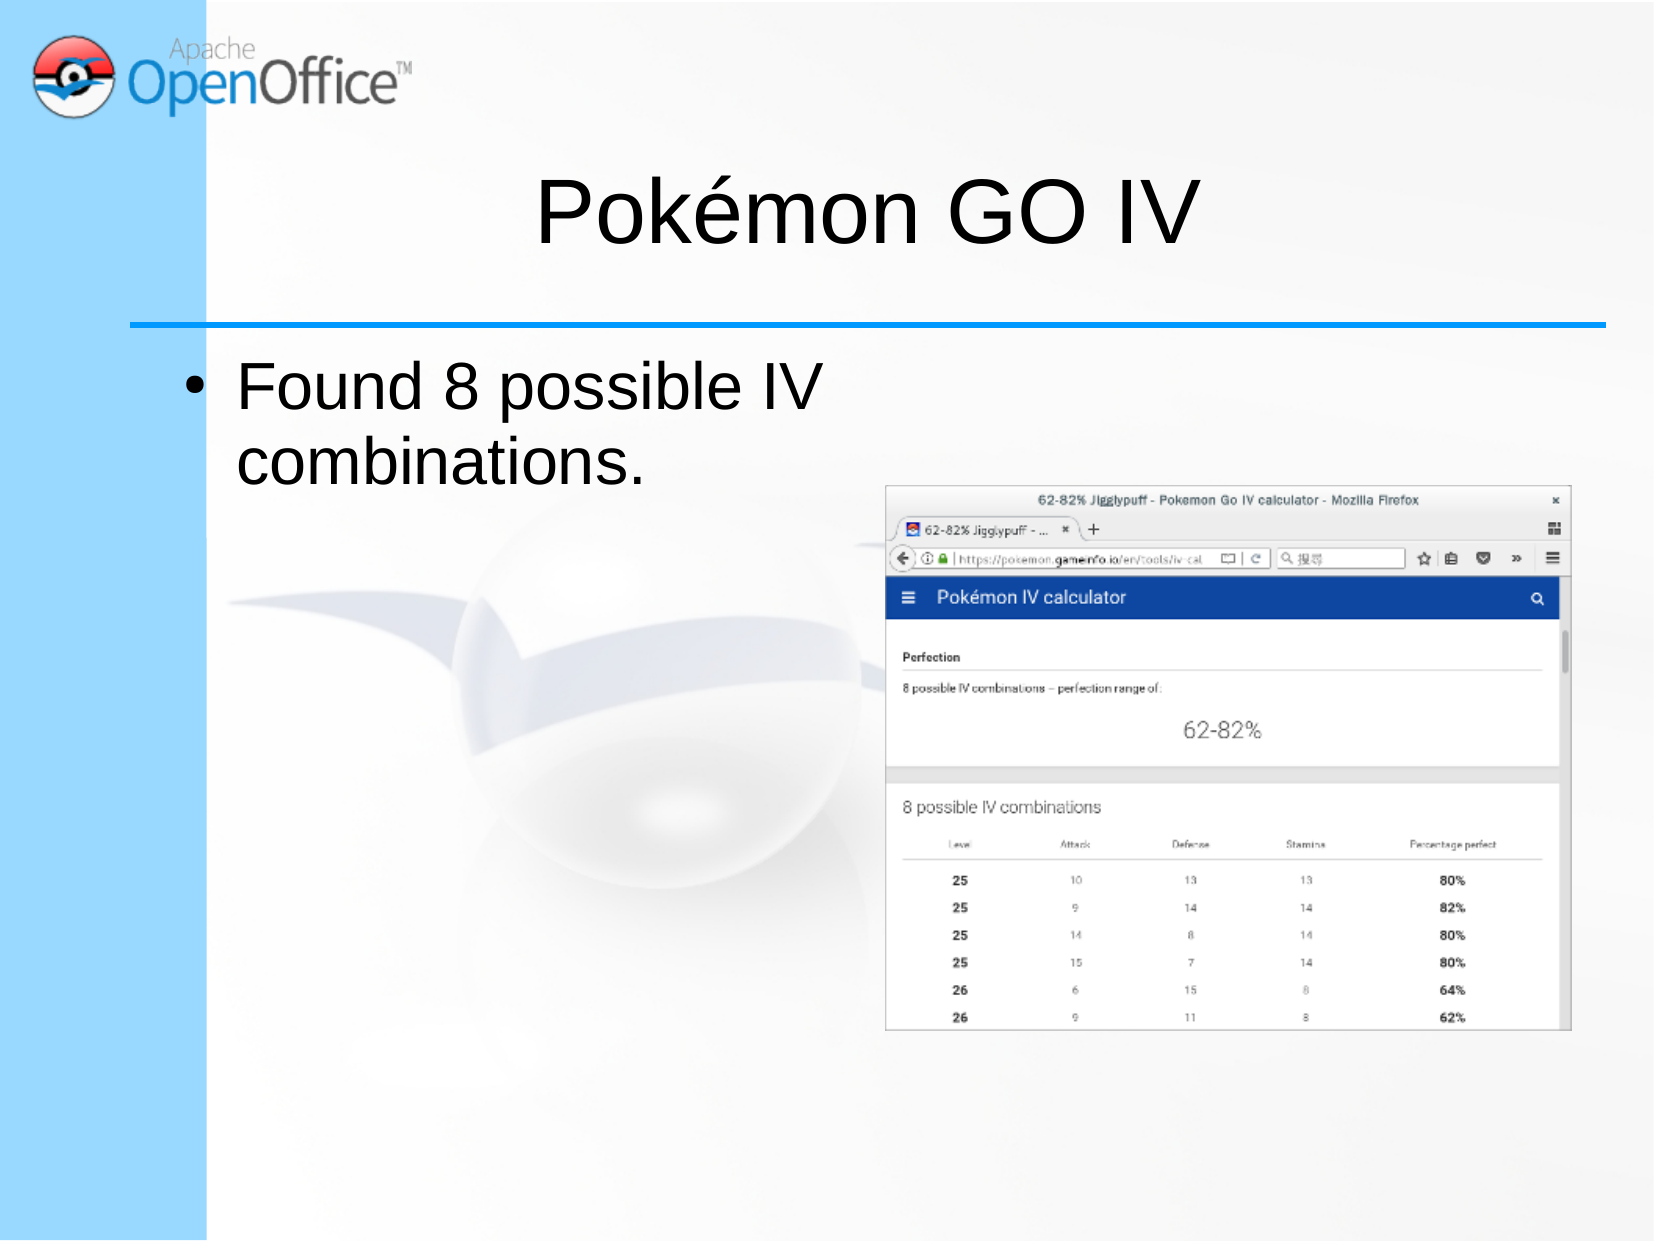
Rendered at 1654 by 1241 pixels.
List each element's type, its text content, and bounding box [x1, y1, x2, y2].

list Found 8 possible IV combinations. [165, 349, 852, 1168]
picture [31, 2, 1654, 1241]
title Pokémon GO IV [165, 108, 1571, 316]
